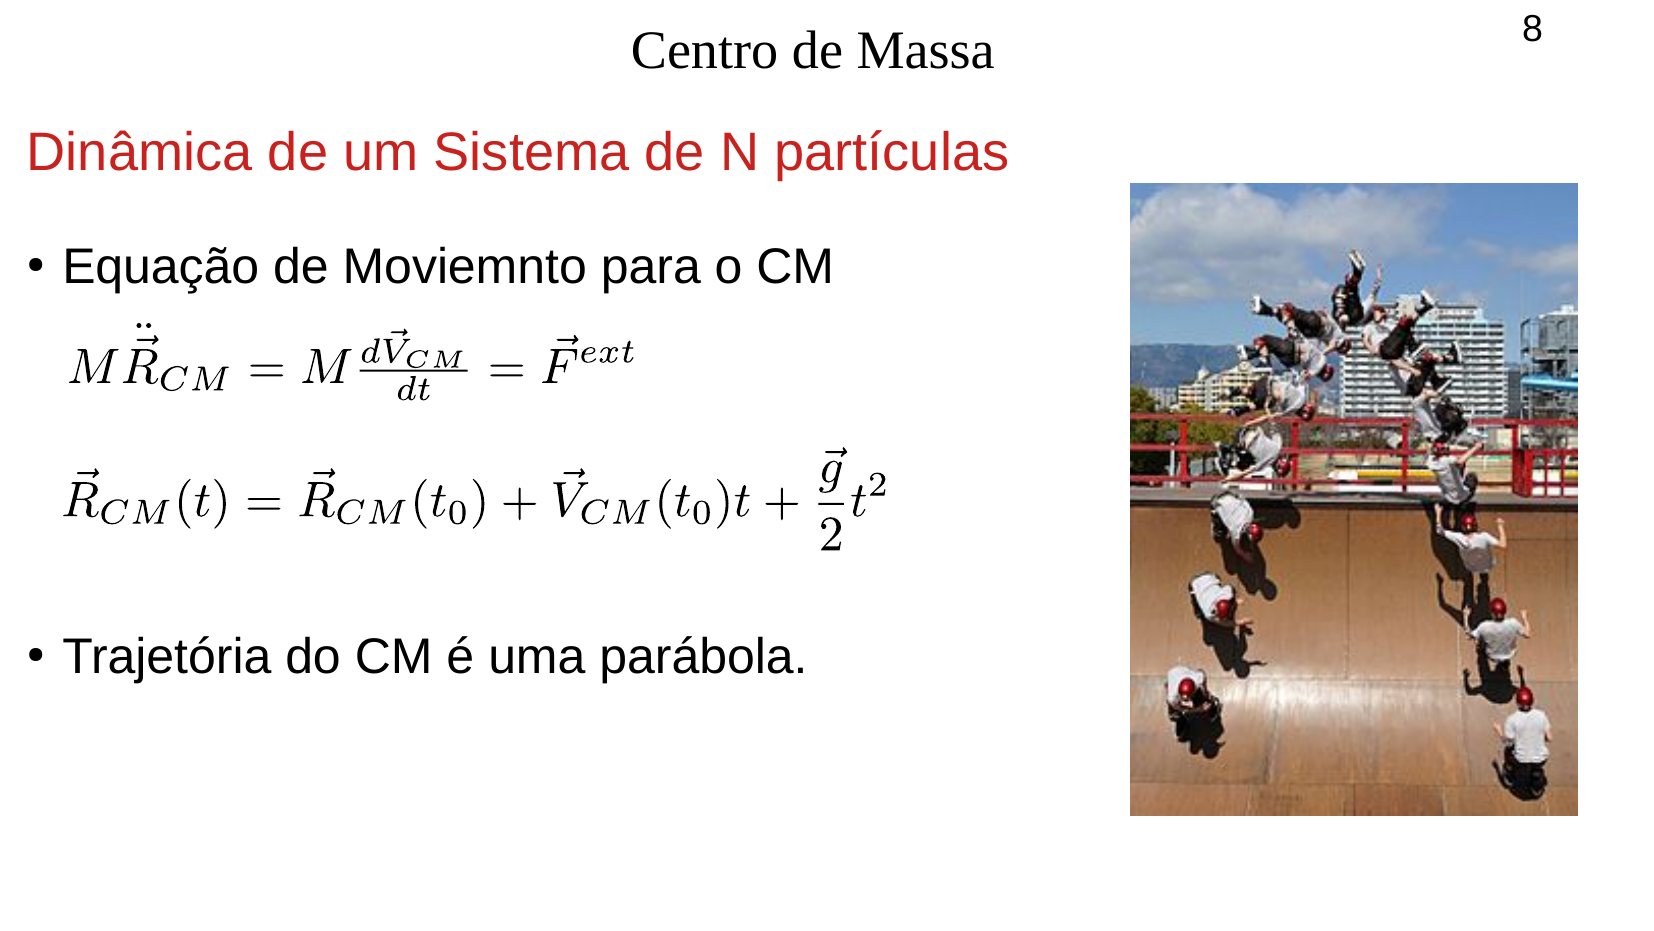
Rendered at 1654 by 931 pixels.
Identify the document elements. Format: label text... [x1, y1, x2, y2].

text_box Dinâmica de um Sistema de N partículas Equação de Moviemnto para o CM Trajetória do CM é uma parábola. [12, 114, 1609, 692]
picture [64, 321, 636, 403]
picture [1130, 183, 1578, 816]
text_box Centro de Massa [616, 0, 1038, 88]
picture [59, 445, 888, 553]
text_box 18 [1507, 0, 1654, 71]
